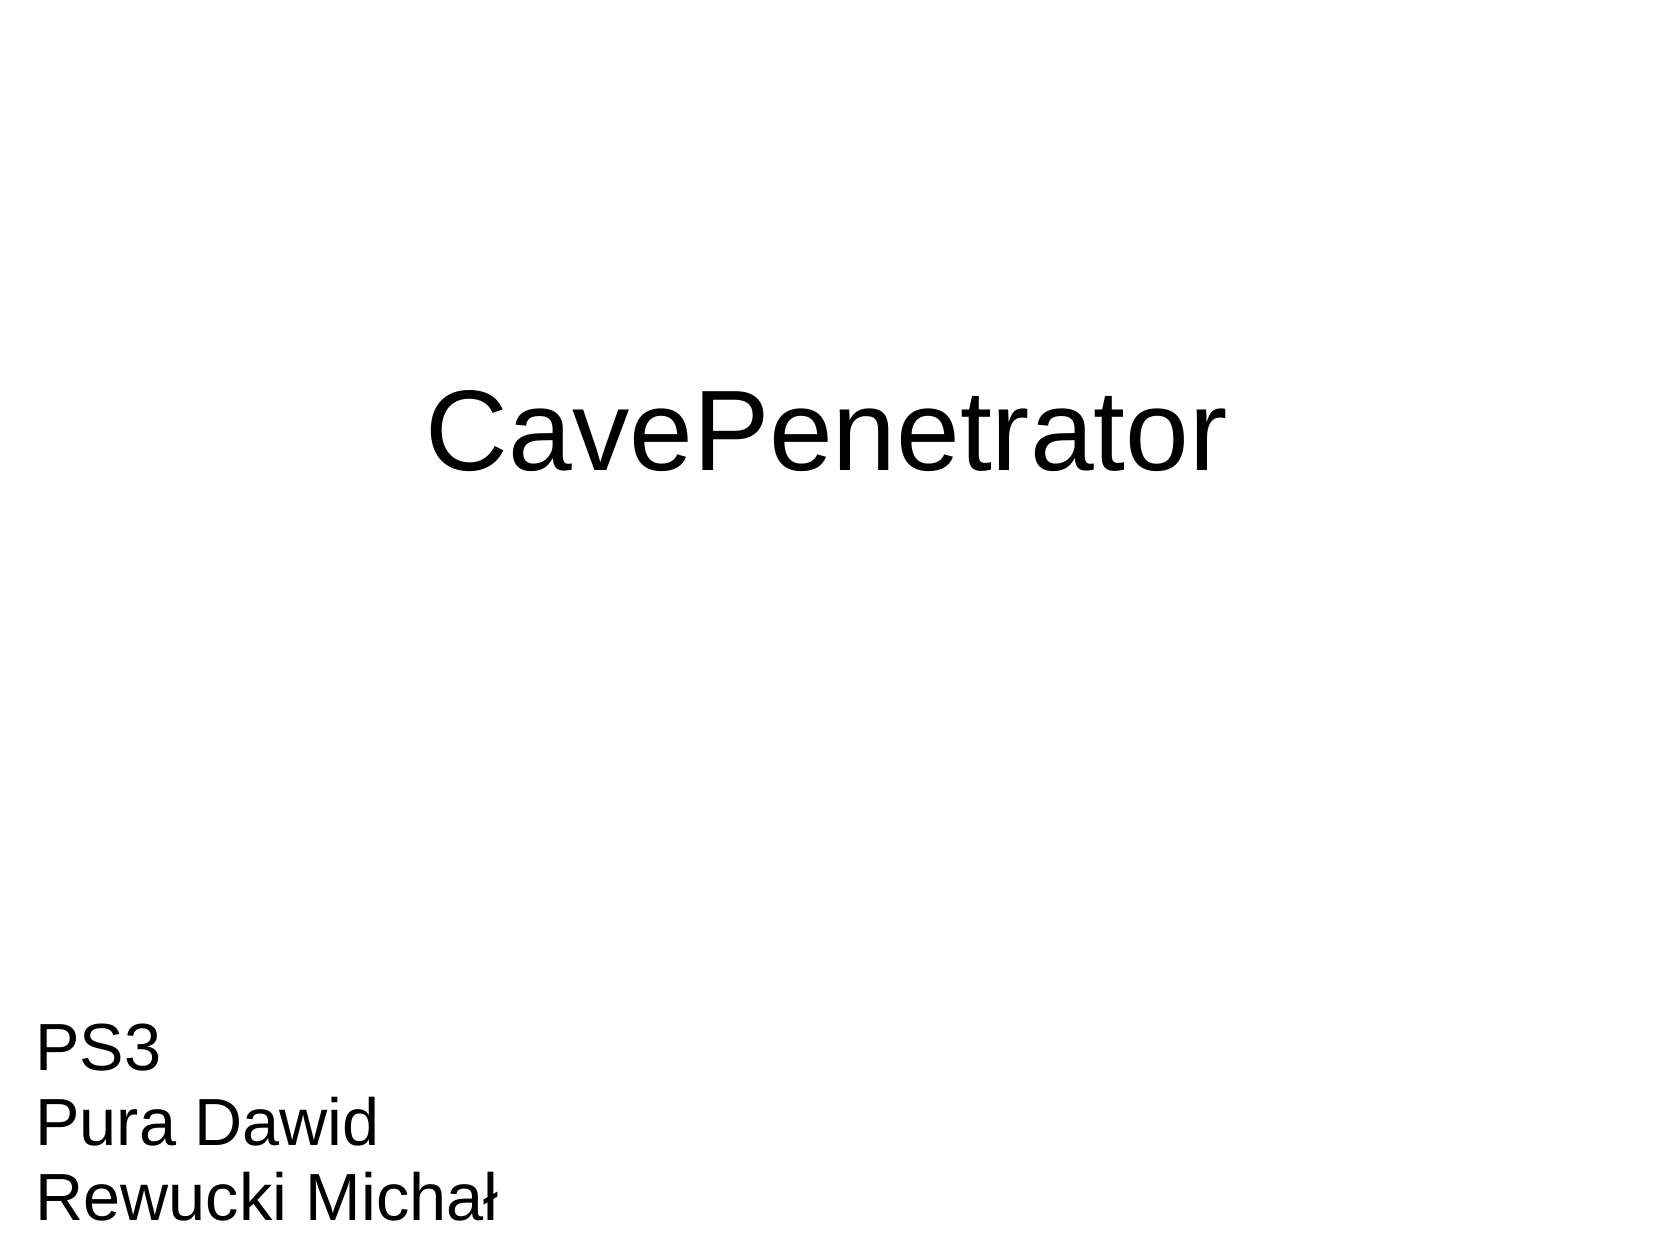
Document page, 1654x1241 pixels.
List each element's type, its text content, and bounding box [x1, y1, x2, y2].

title CavePenetrator [0, 354, 1654, 508]
subtitle PS3 Pura Dawid Rewucki Michał [35, 992, 615, 1241]
